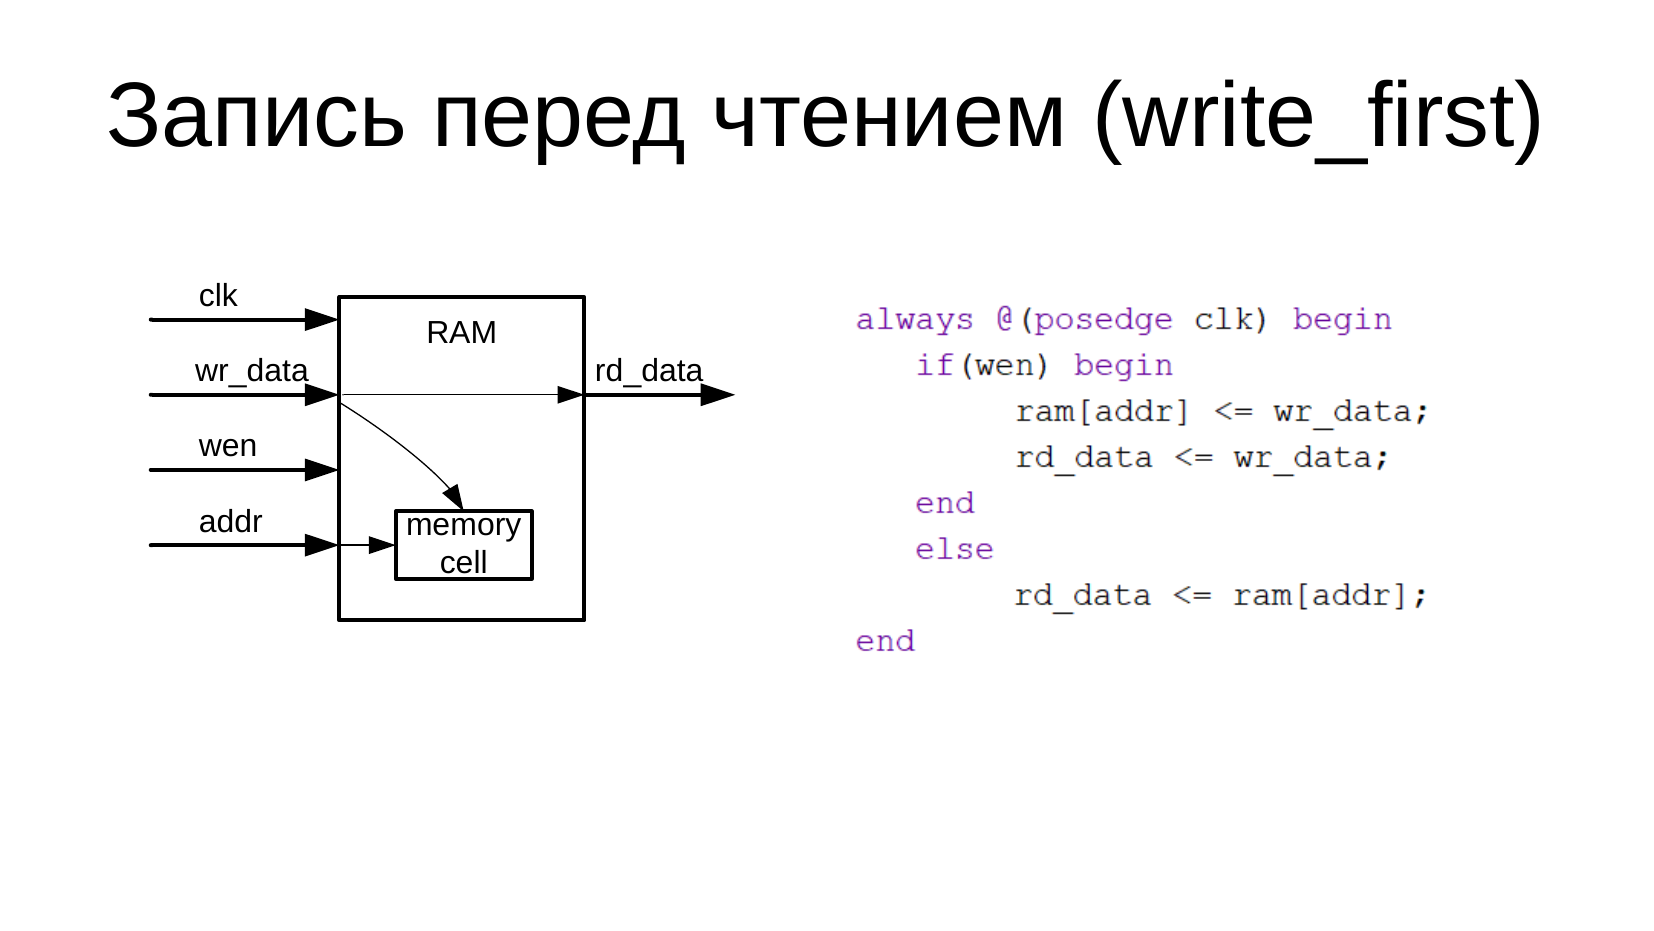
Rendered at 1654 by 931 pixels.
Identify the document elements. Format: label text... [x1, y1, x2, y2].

title Запись перед чтением (write_first) [82, 37, 1571, 193]
picture [108, 267, 780, 631]
picture [819, 297, 1465, 671]
